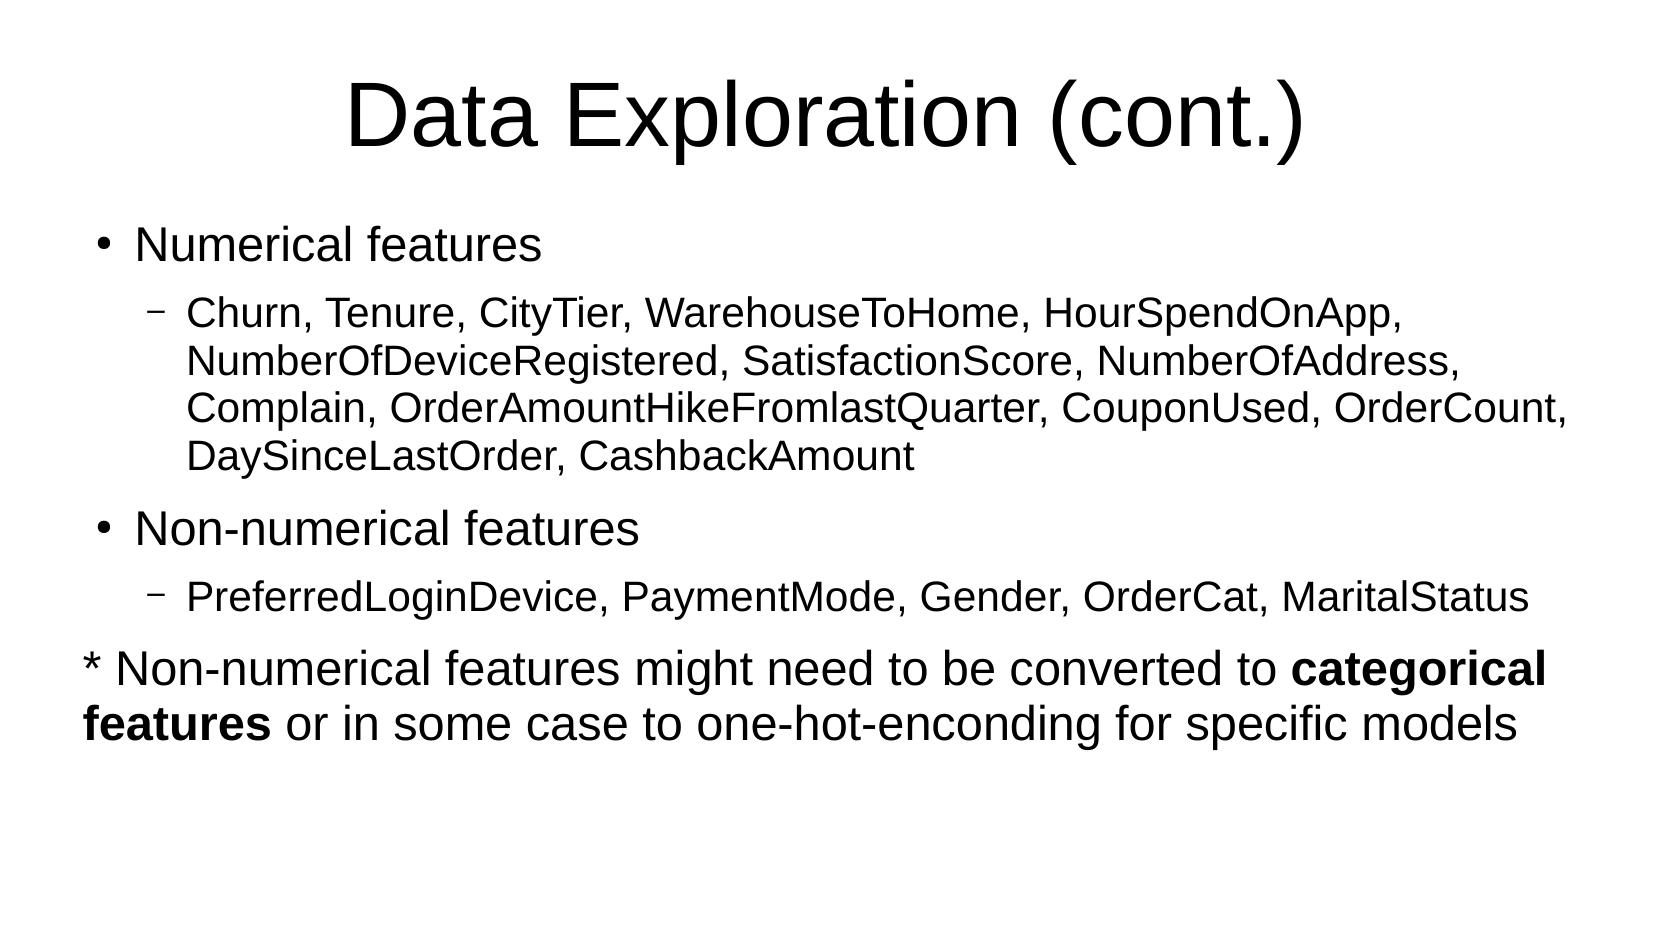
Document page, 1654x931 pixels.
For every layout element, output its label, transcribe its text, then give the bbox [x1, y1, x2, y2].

list Numerical features Churn, Tenure, CityTier, WarehouseToHome, HourSpendOnApp, NumberOfDeviceRegistered, SatisfactionScore, NumberOfAddress, Complain, OrderAmountHikeFromlastQuarter, CouponUsed, OrderCount, DaySinceLastOrder, CashbackAmount Non-numerical features PreferredLoginDevice, PaymentMode, Gender, OrderCat, MaritalStatus * Non-numerical features might need to be converted to categorical features or in some case to one-hot-enconding for specific models [82, 217, 1571, 758]
title Data Exploration (cont.) [82, 37, 1571, 193]
